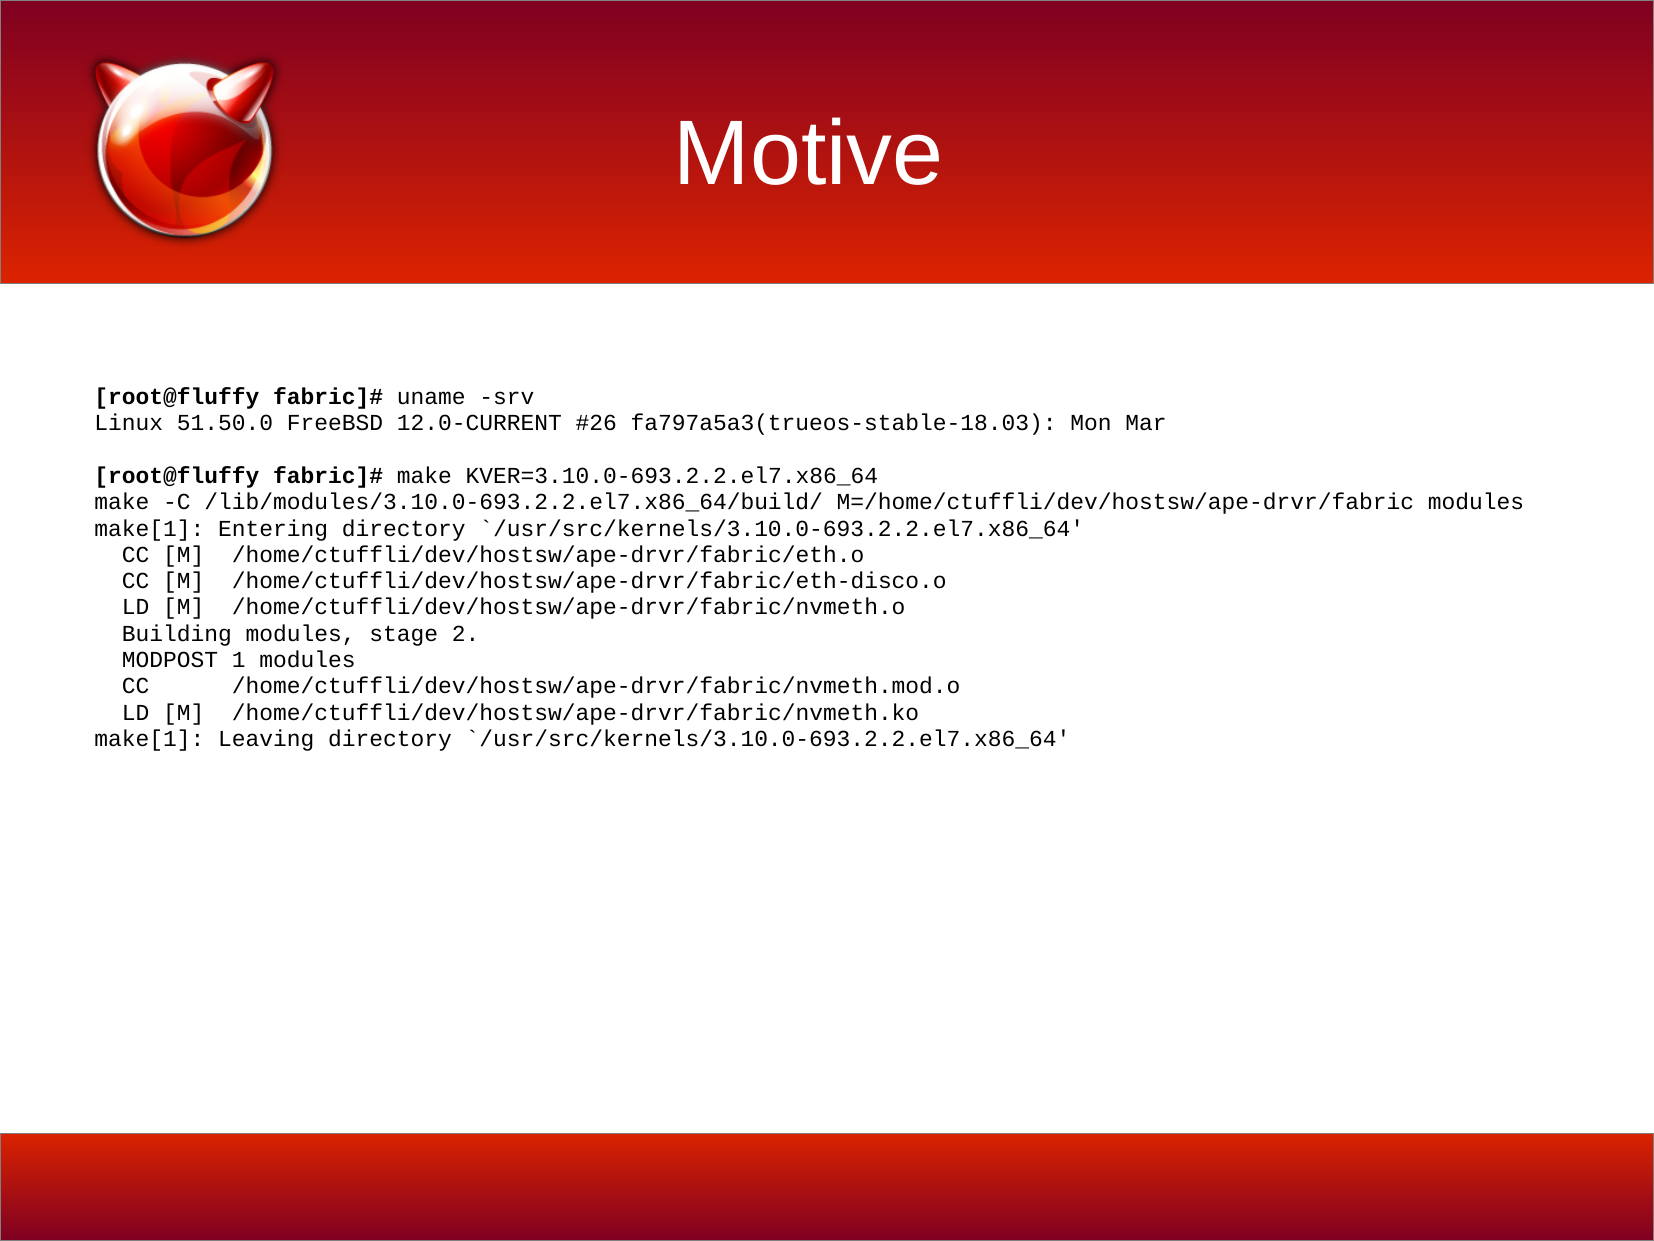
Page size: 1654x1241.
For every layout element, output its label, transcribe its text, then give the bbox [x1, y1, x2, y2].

text_box [root@fluffy fabric]# uname -srv Linux 51.50.0 FreeBSD 12.0-CURRENT #26 fa797a5a3(trueos-stable-18.03): Mon Mar [root@fluffy fabric]# make KVER=3.10.0-693.2.2.el7.x86_64 make -C /lib/modules/3.10.0-693.2.2.el7.x86_64/build/ M=/home/ctuffli/dev/hostsw/ape-drvr/fabric modules make[1]: Entering directory `/usr/src/kernels/3.10.0-693.2.2.el7.x86_64' CC [M] /home/ctuffli/dev/hostsw/ape-drvr/fabric/eth.o CC [M] /home/ctuffli/dev/hostsw/ape-drvr/fabric/eth-disco.o LD [M] /home/ctuffli/dev/hostsw/ape-drvr/fabric/nvmeth.o Building modules, stage 2. MODPOST 1 modules CC /home/ctuffli/dev/hostsw/ape-drvr/fabric/nvmeth.mod.o LD [M] /home/ctuffli/dev/hostsw/ape-drvr/fabric/nvmeth.ko make[1]: Leaving directory `/usr/src/kernels/3.10.0-693.2.2.el7.x86_64' [79, 377, 1583, 863]
title Motive [82, 49, 1536, 257]
